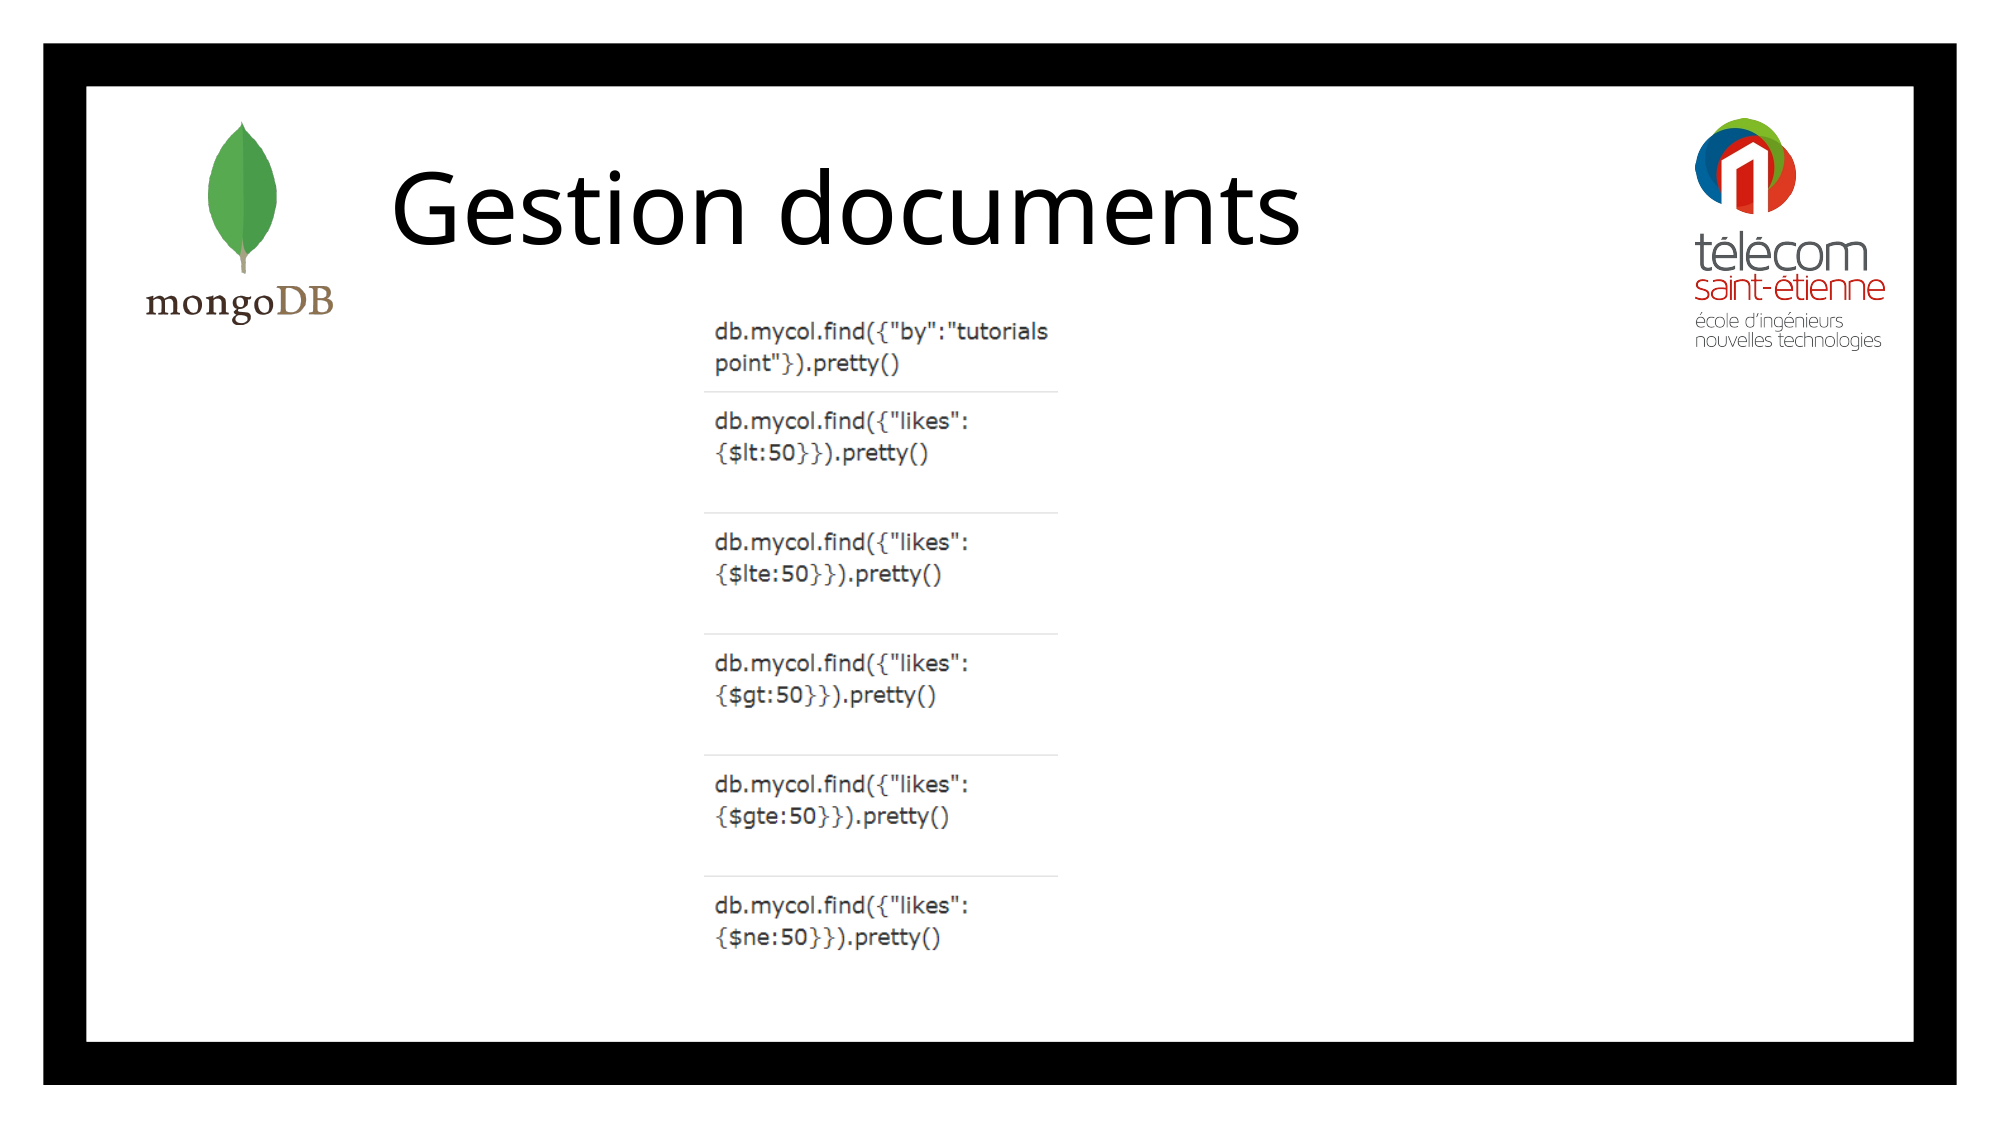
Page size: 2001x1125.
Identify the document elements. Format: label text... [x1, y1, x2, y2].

picture [1715, 134, 1730, 138]
picture [145, 121, 333, 325]
picture [704, 303, 1058, 988]
title Gestion documents [369, 138, 1849, 304]
picture [1695, 118, 1885, 351]
